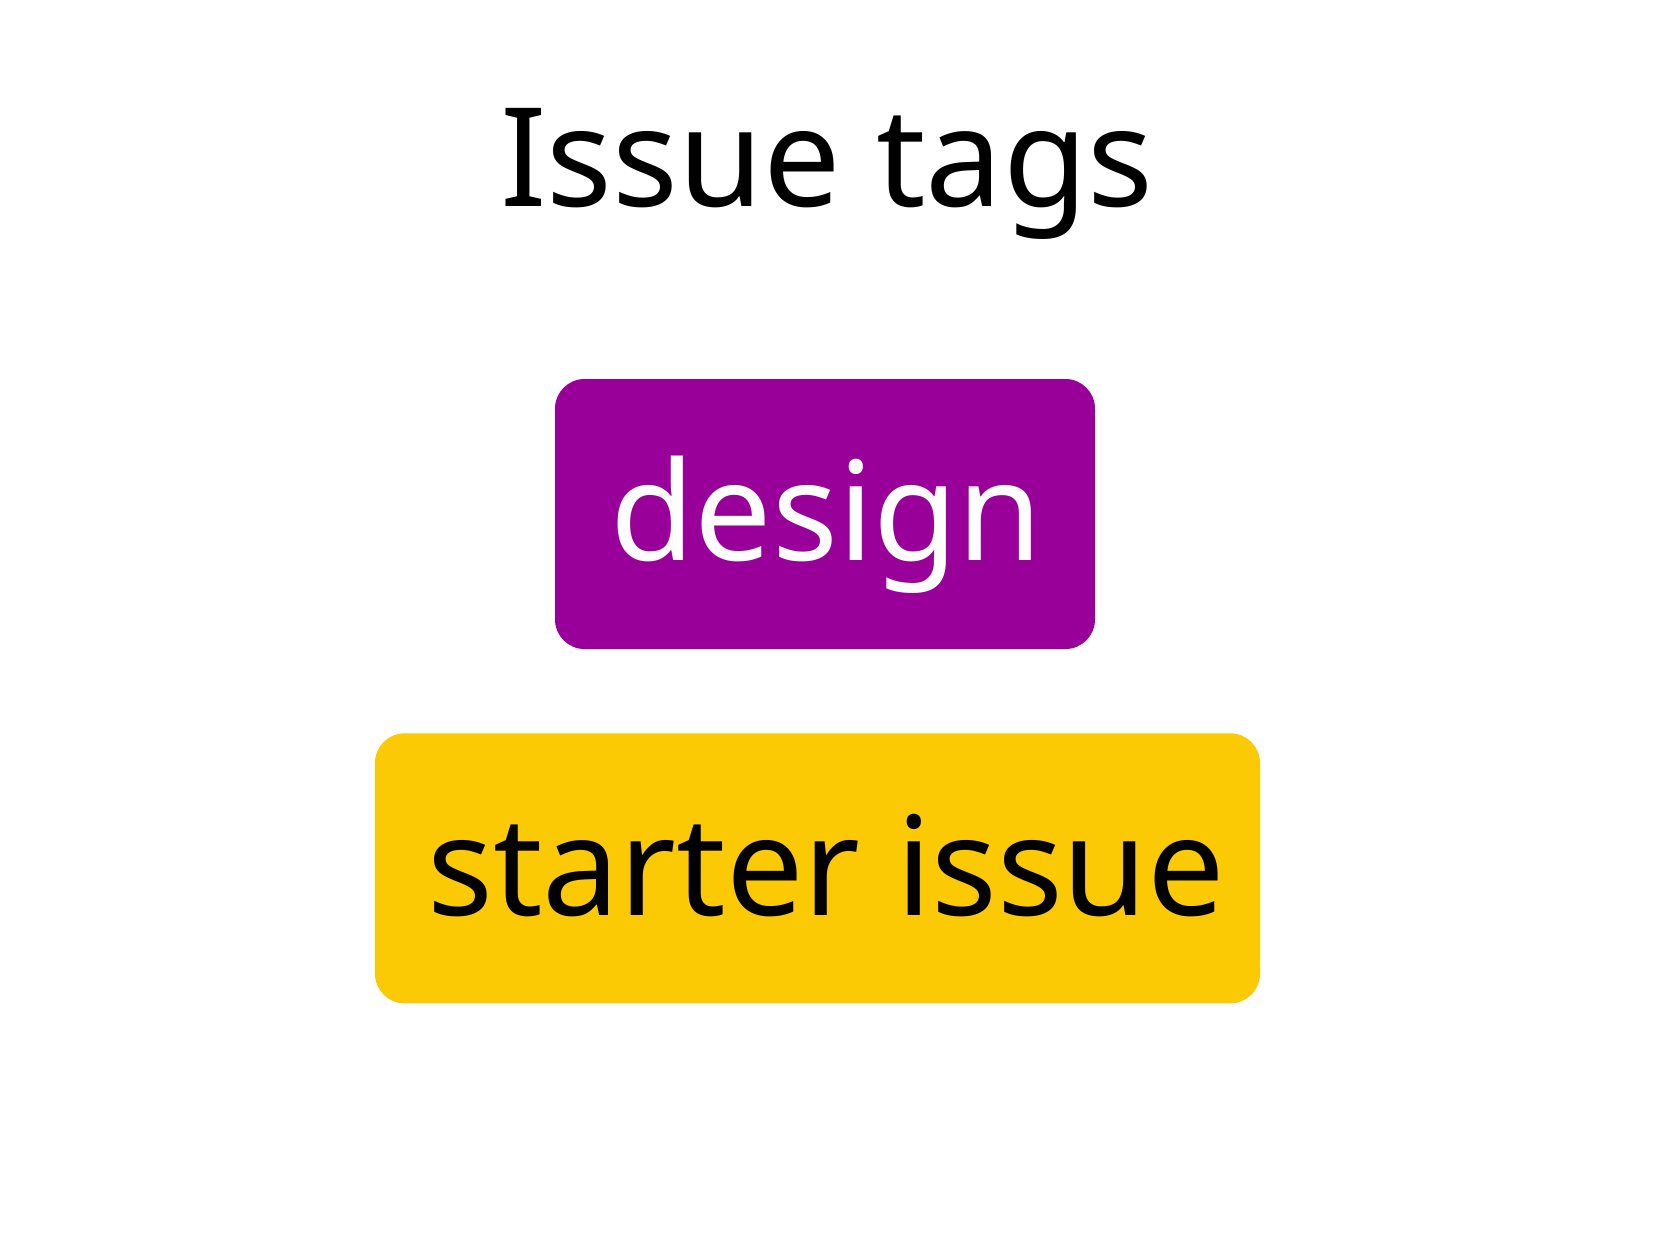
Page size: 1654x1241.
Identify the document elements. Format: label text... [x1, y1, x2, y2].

text_box [375, 966, 1261, 1004]
title starter issue [82, 758, 1571, 966]
title Issue tags [82, 49, 1571, 257]
text_box [555, 379, 1095, 403]
text_box [555, 611, 1096, 650]
text_box [375, 733, 1260, 758]
title design [82, 403, 1571, 611]
